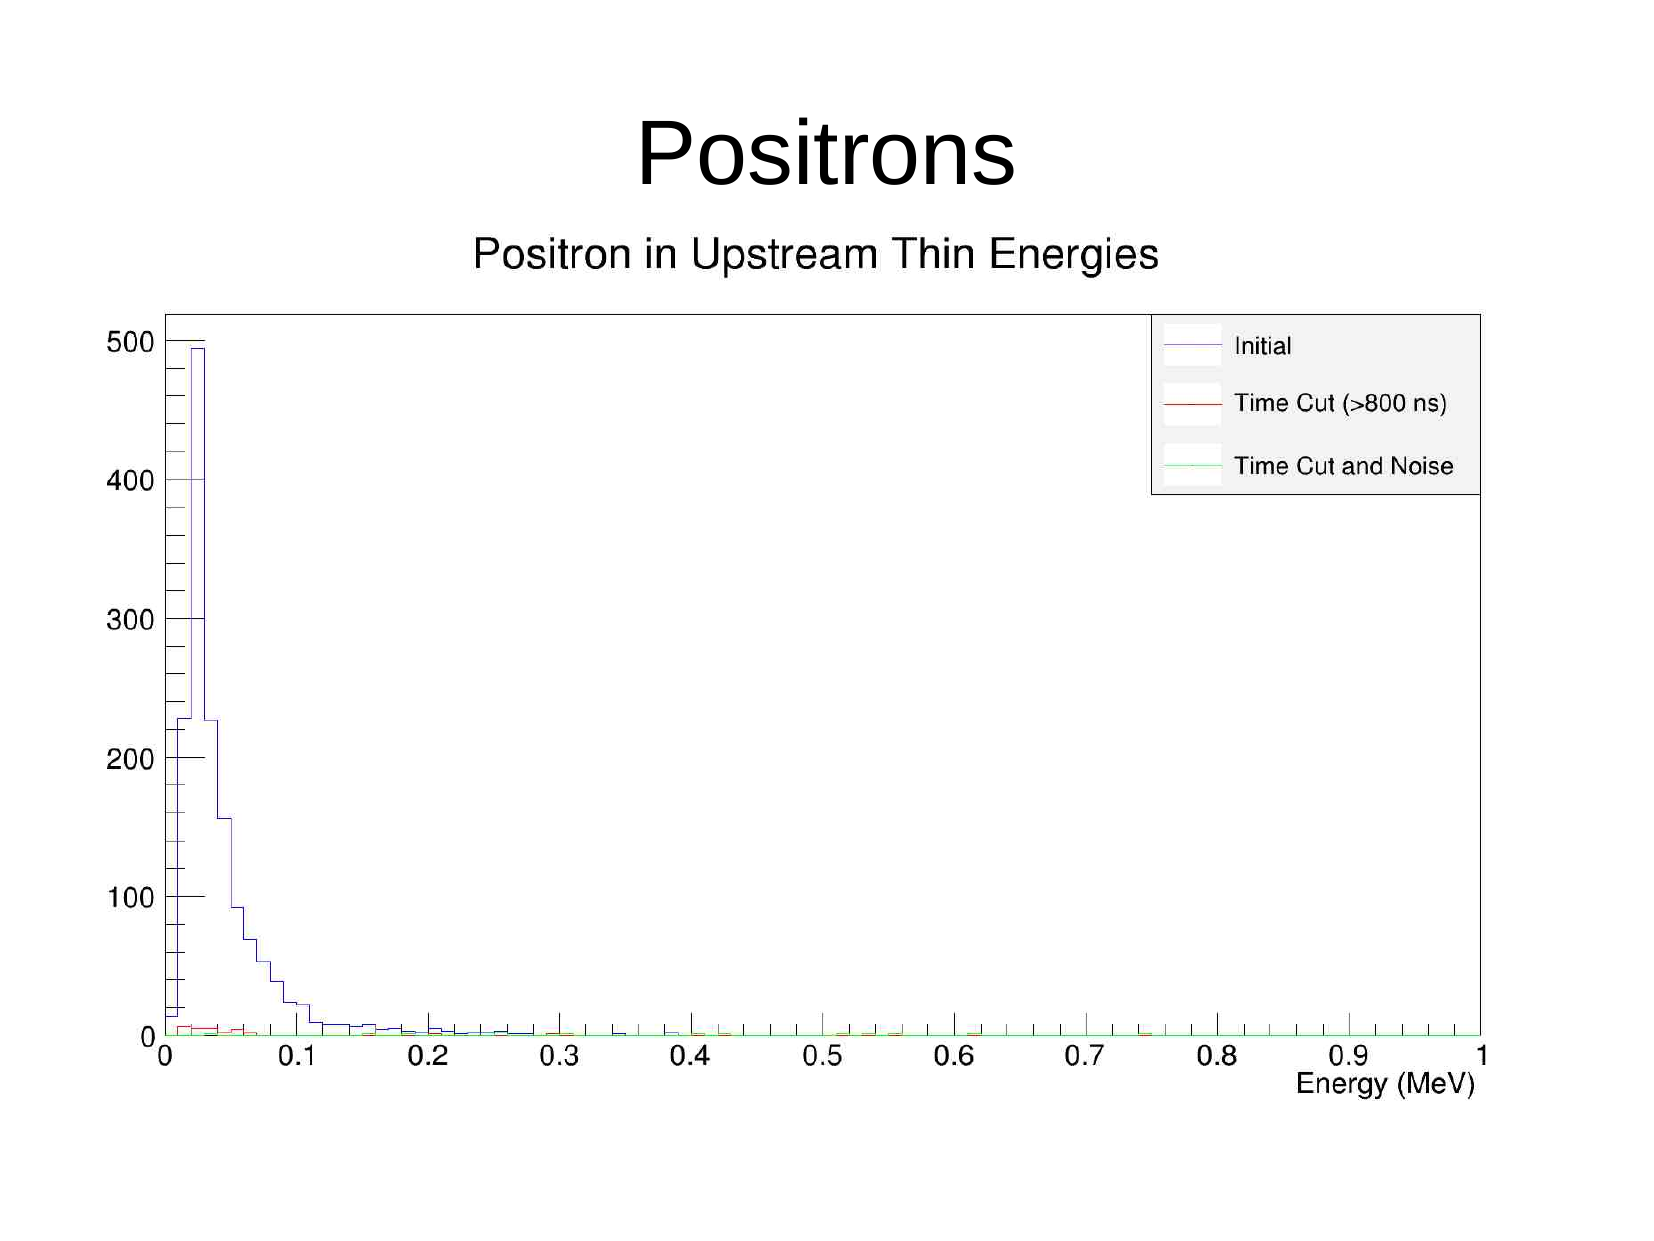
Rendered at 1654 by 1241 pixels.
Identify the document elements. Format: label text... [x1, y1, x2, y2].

picture [0, 224, 1645, 1126]
title Positrons [82, 49, 1571, 224]
